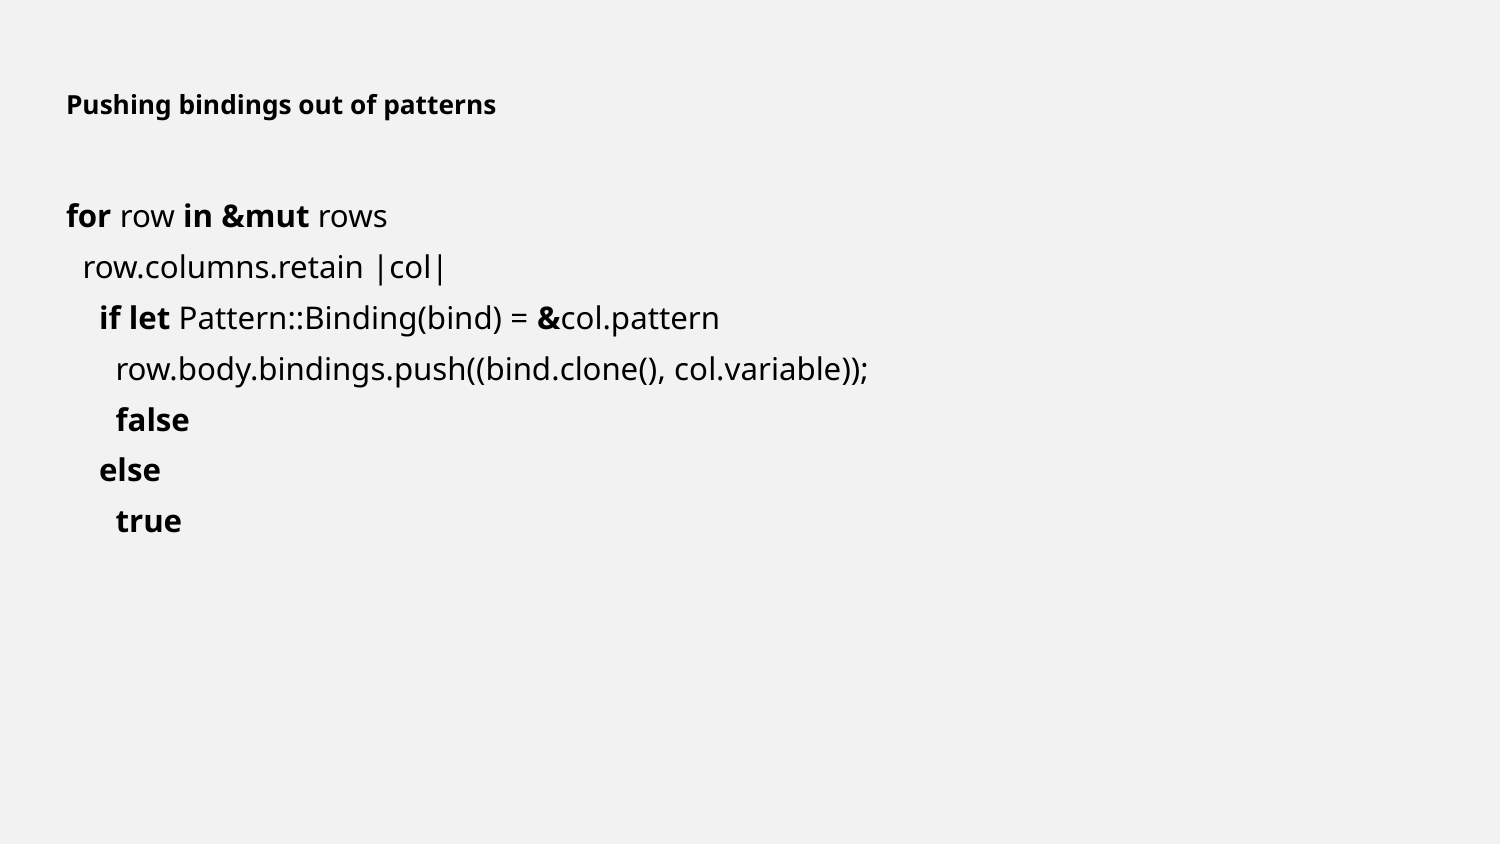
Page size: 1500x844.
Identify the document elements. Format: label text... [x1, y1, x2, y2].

list for row in &mut rows row.columns.retain |col| if let Pattern::Binding(bind) = &col.pattern row.body.bindings.push((bind.clone(), col.variable)); false else true [51, 189, 1449, 809]
title Pushing bindings out of patterns [51, 72, 1449, 167]
